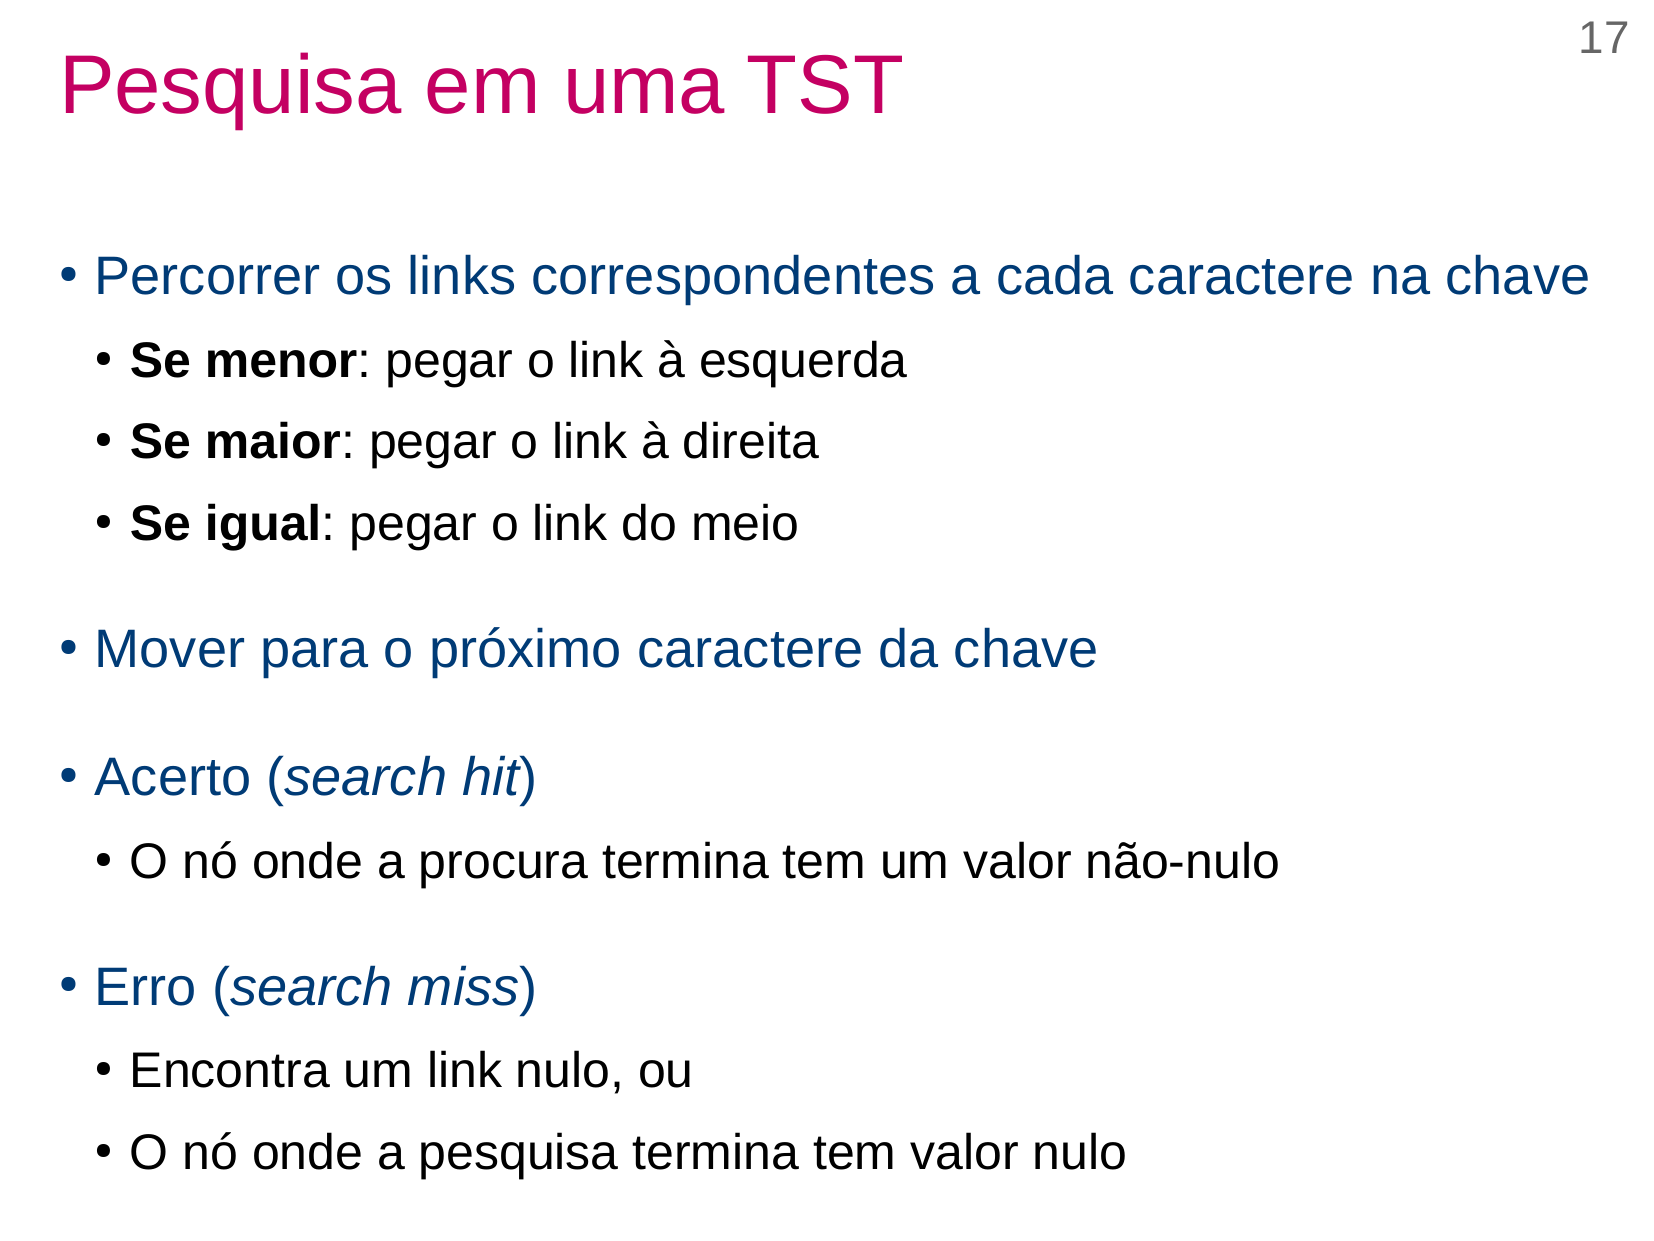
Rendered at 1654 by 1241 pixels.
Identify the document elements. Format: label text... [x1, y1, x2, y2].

list Percorrer os links correspondentes a cada caractere na chave Se menor: pegar o link à esquerda Se maior: pegar o link à direita Se igual: pegar o link do meio Mover para o próximo caractere da chave Acerto (search hit) O nó onde a procura termina tem um valor não-nulo Erro (search miss) Encontra um link nulo, ou O nó onde a pesquisa termina tem valor nulo [59, 236, 1595, 1211]
title Pesquisa em uma TST [59, 29, 1595, 148]
